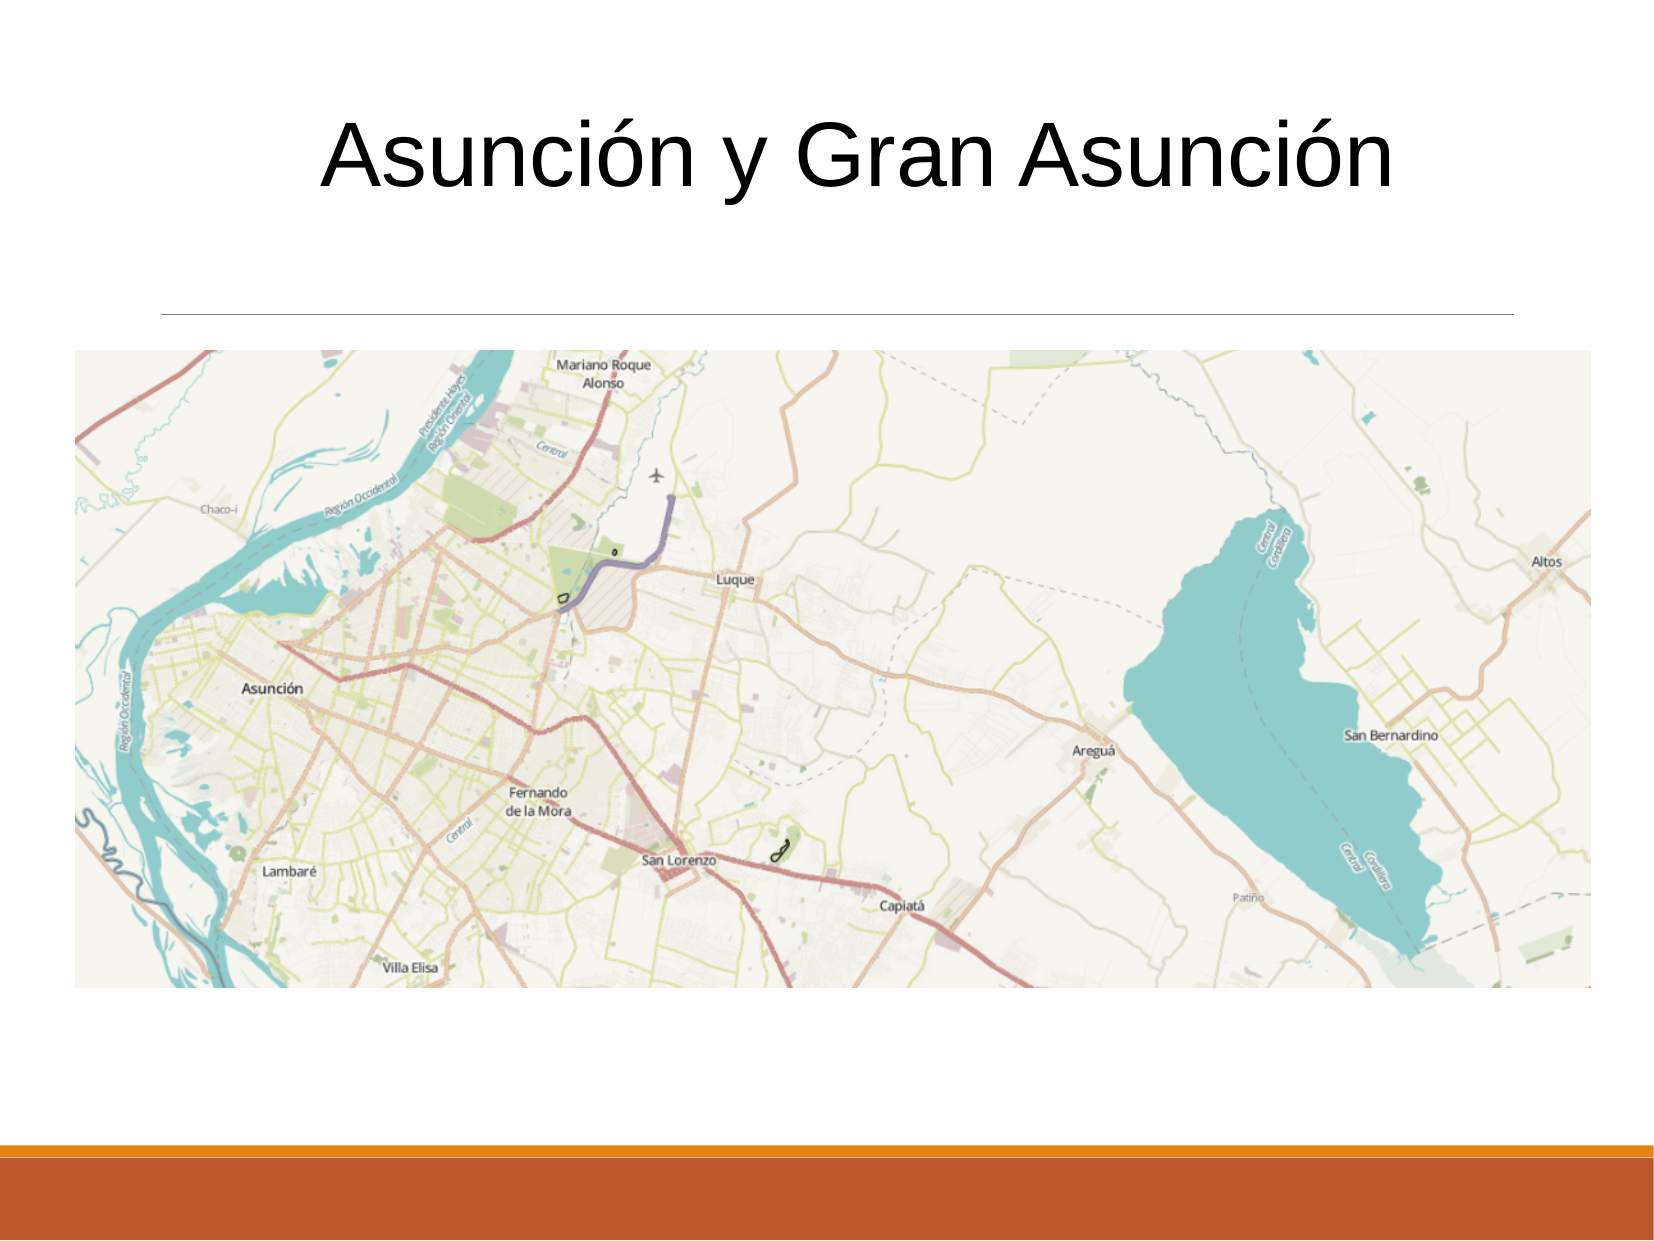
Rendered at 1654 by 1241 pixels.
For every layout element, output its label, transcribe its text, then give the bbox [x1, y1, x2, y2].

title Asunción y Gran Asunción [0, 49, 1488, 257]
picture [75, 350, 1591, 988]
